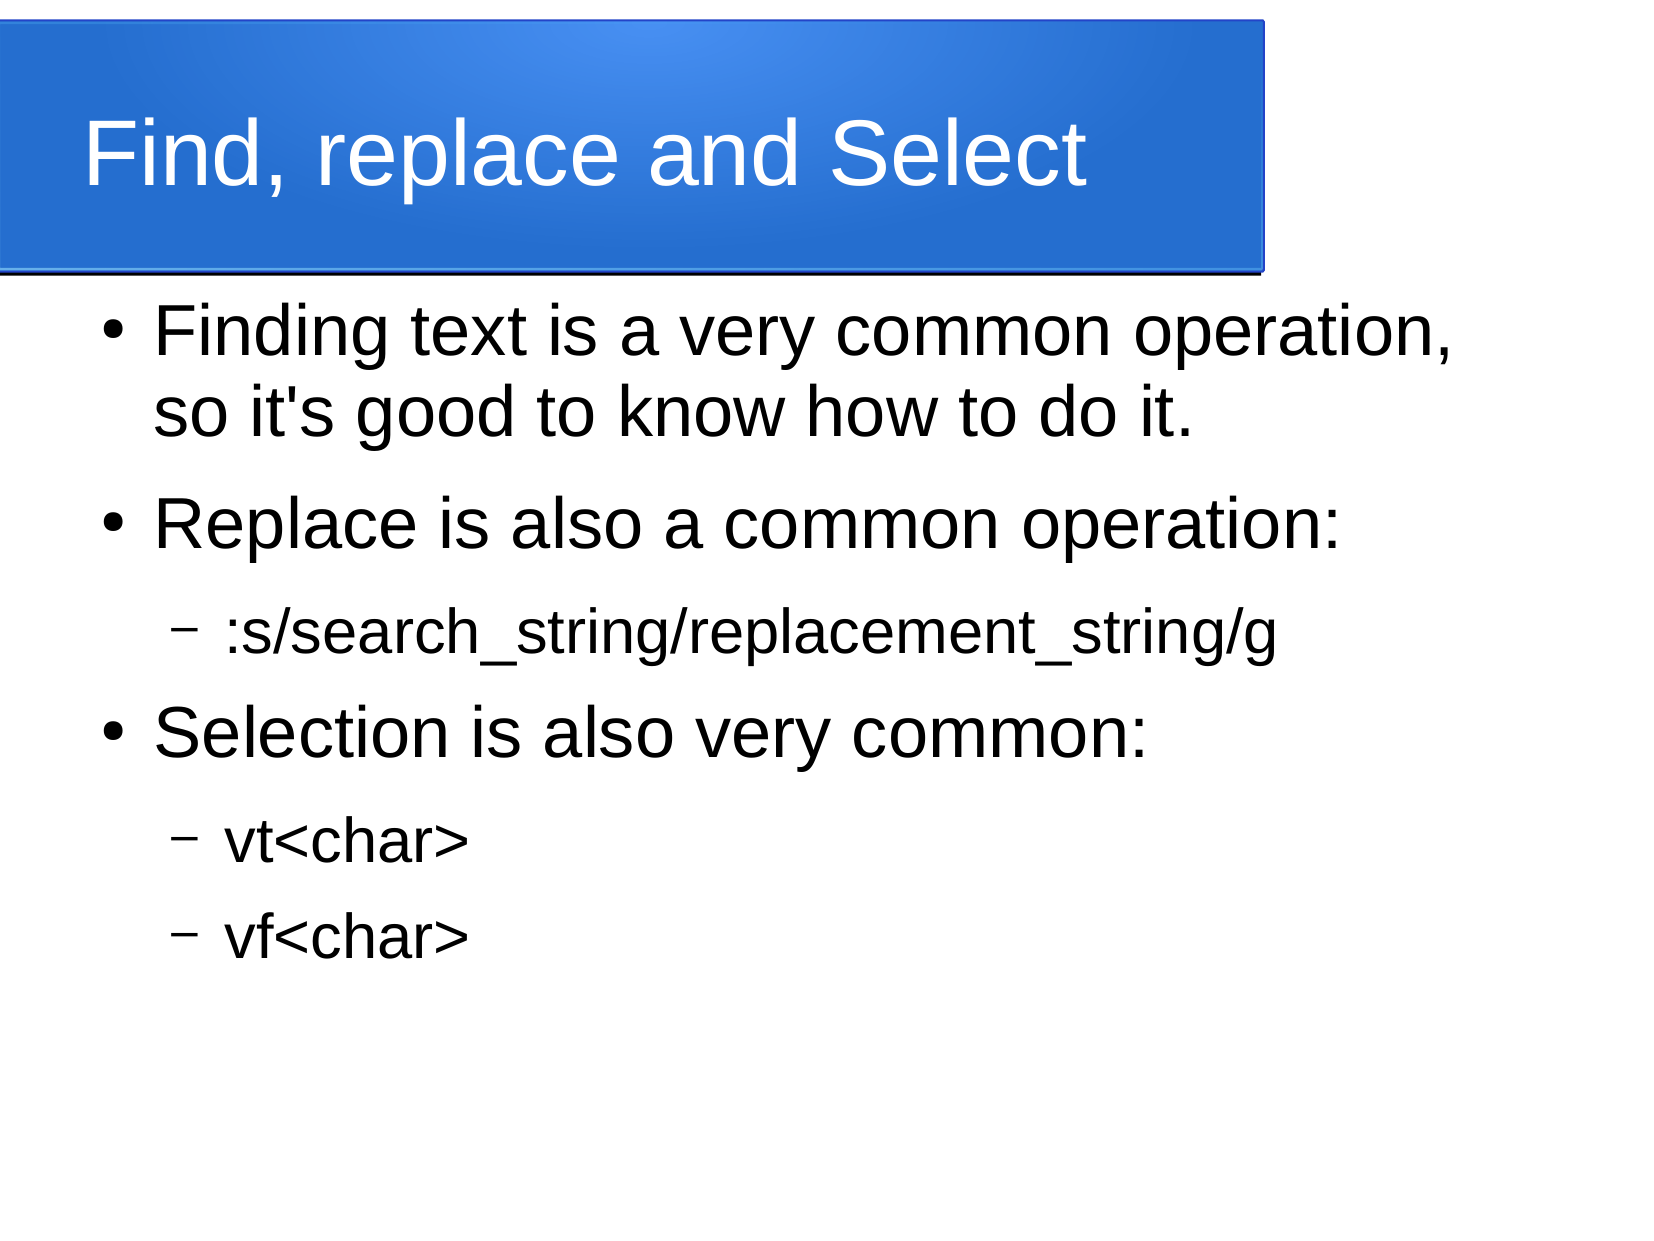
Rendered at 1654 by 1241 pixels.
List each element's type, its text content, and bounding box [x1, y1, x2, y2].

list Finding text is a very common operation, so it's good to know how to do it. Replace is also a common operation: :s/search_string/replacement_string/g Selection is also very common: vt<char> vf<char> [82, 290, 1538, 1010]
title Find, replace and Select [82, 49, 1250, 257]
